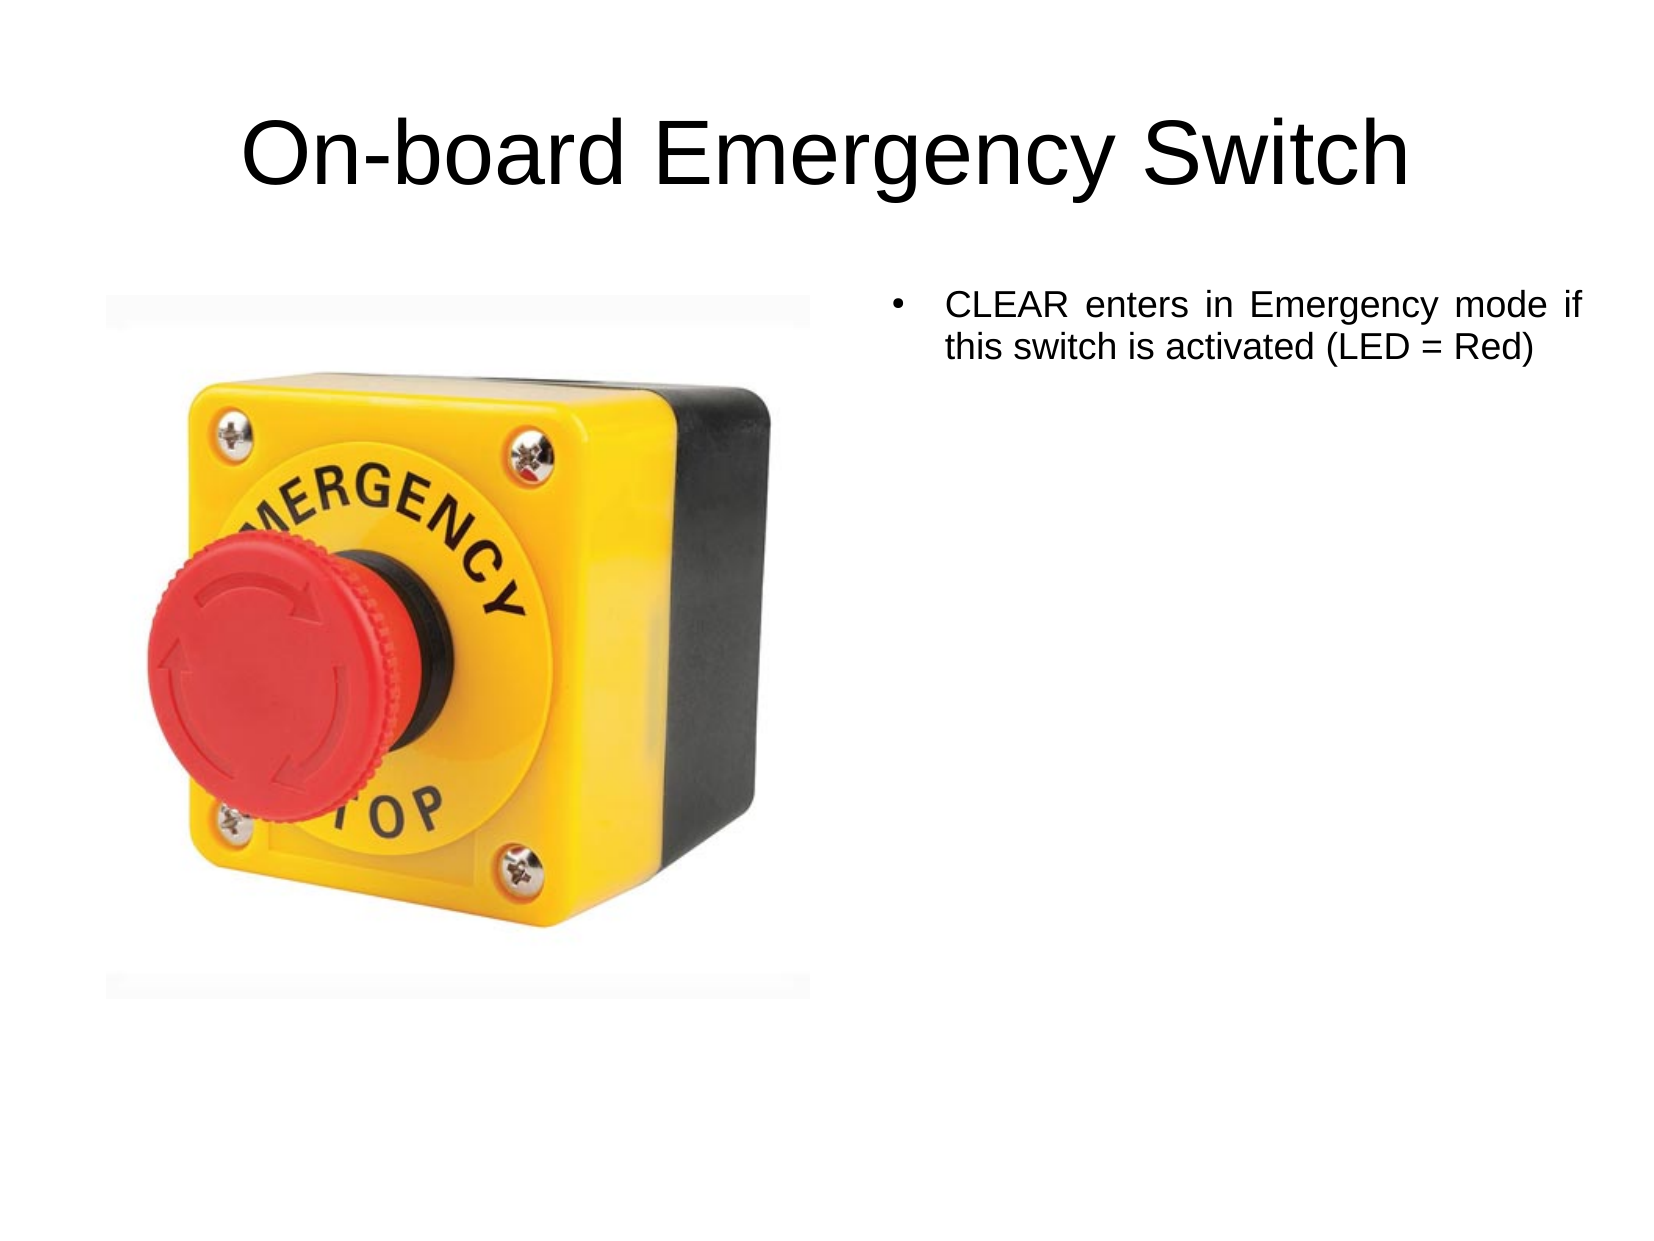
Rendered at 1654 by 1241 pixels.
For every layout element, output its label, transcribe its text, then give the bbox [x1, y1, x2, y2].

title On-board Emergency Switch [82, 49, 1571, 257]
picture [106, 295, 810, 999]
list CLEAR enters in Emergency mode if this switch is activated (LED = Red) [874, 283, 1583, 1003]
